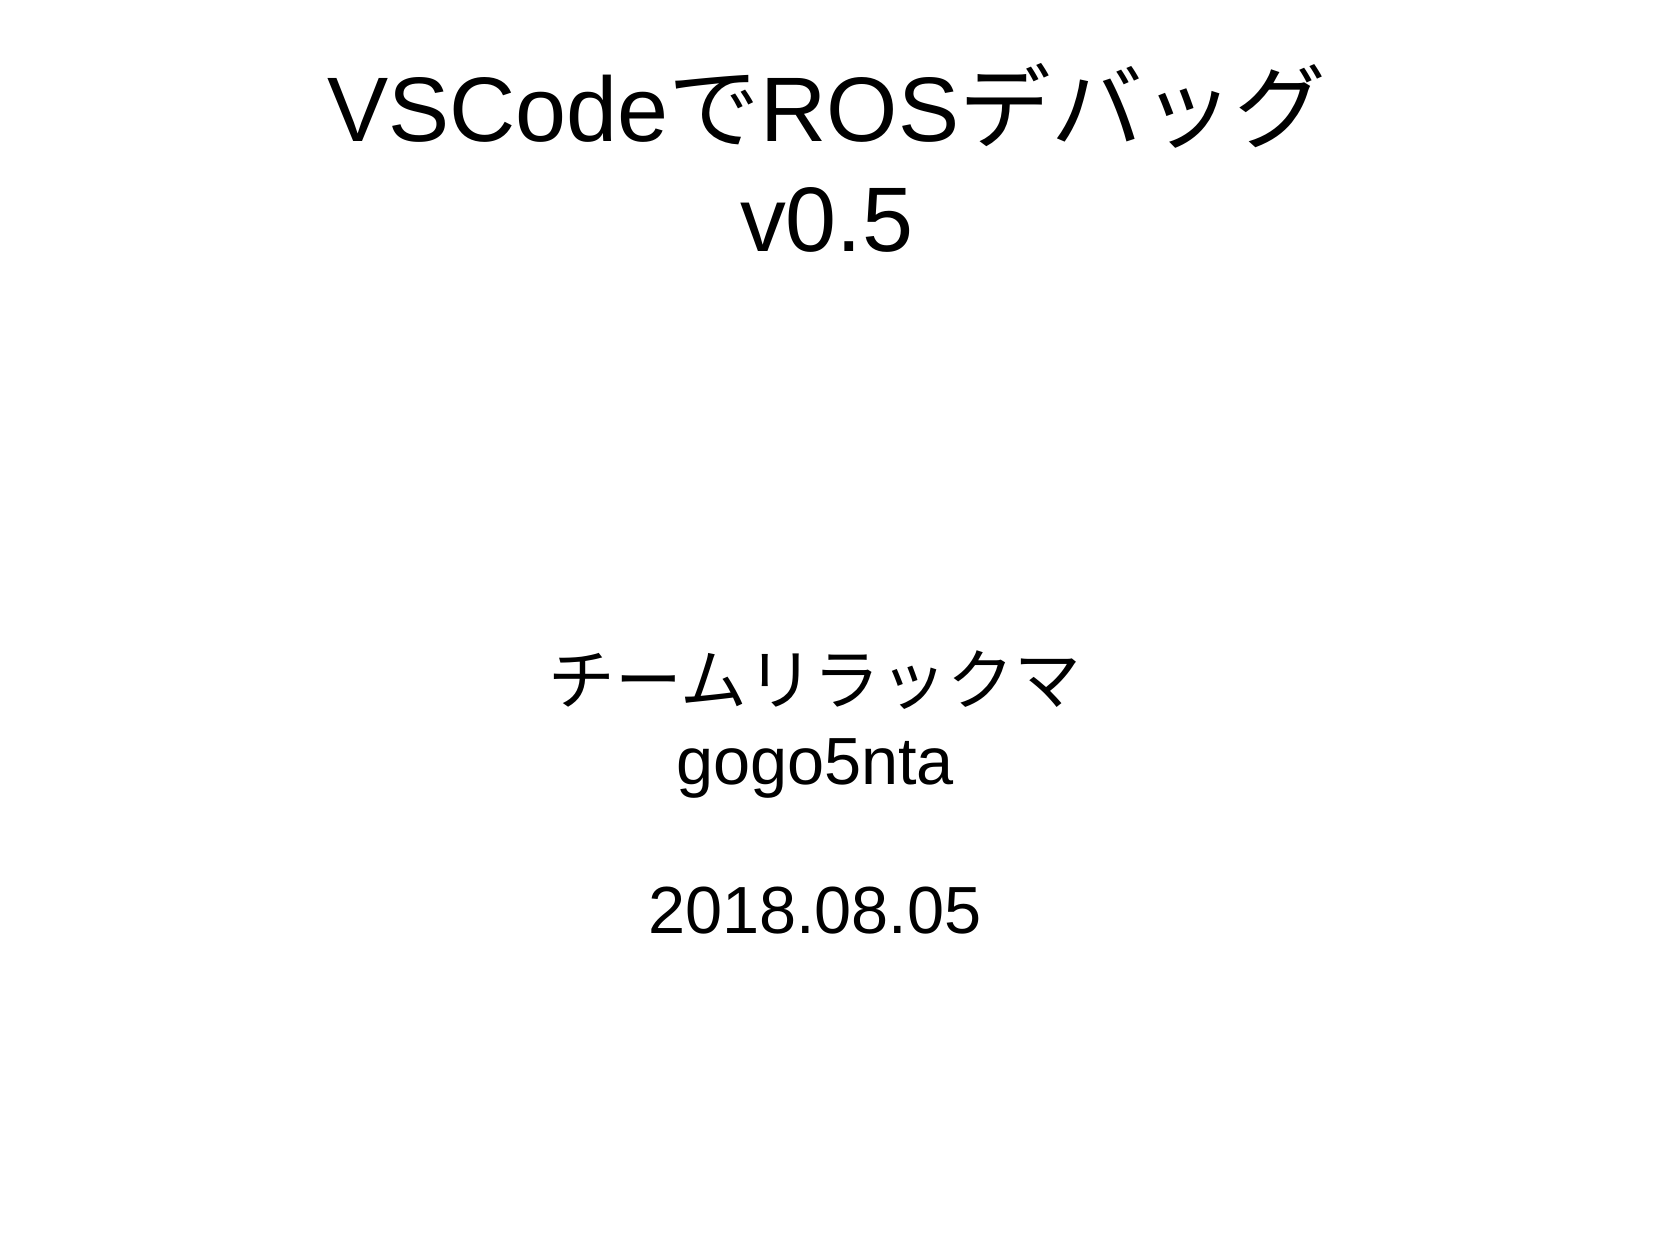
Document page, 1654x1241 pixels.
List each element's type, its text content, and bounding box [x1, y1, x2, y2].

title VSCodeでROSデバッグ v0.5 [82, 49, 1571, 257]
subtitle チームリラックマ gogo5nta 2018.08.05 [70, 641, 1560, 934]
